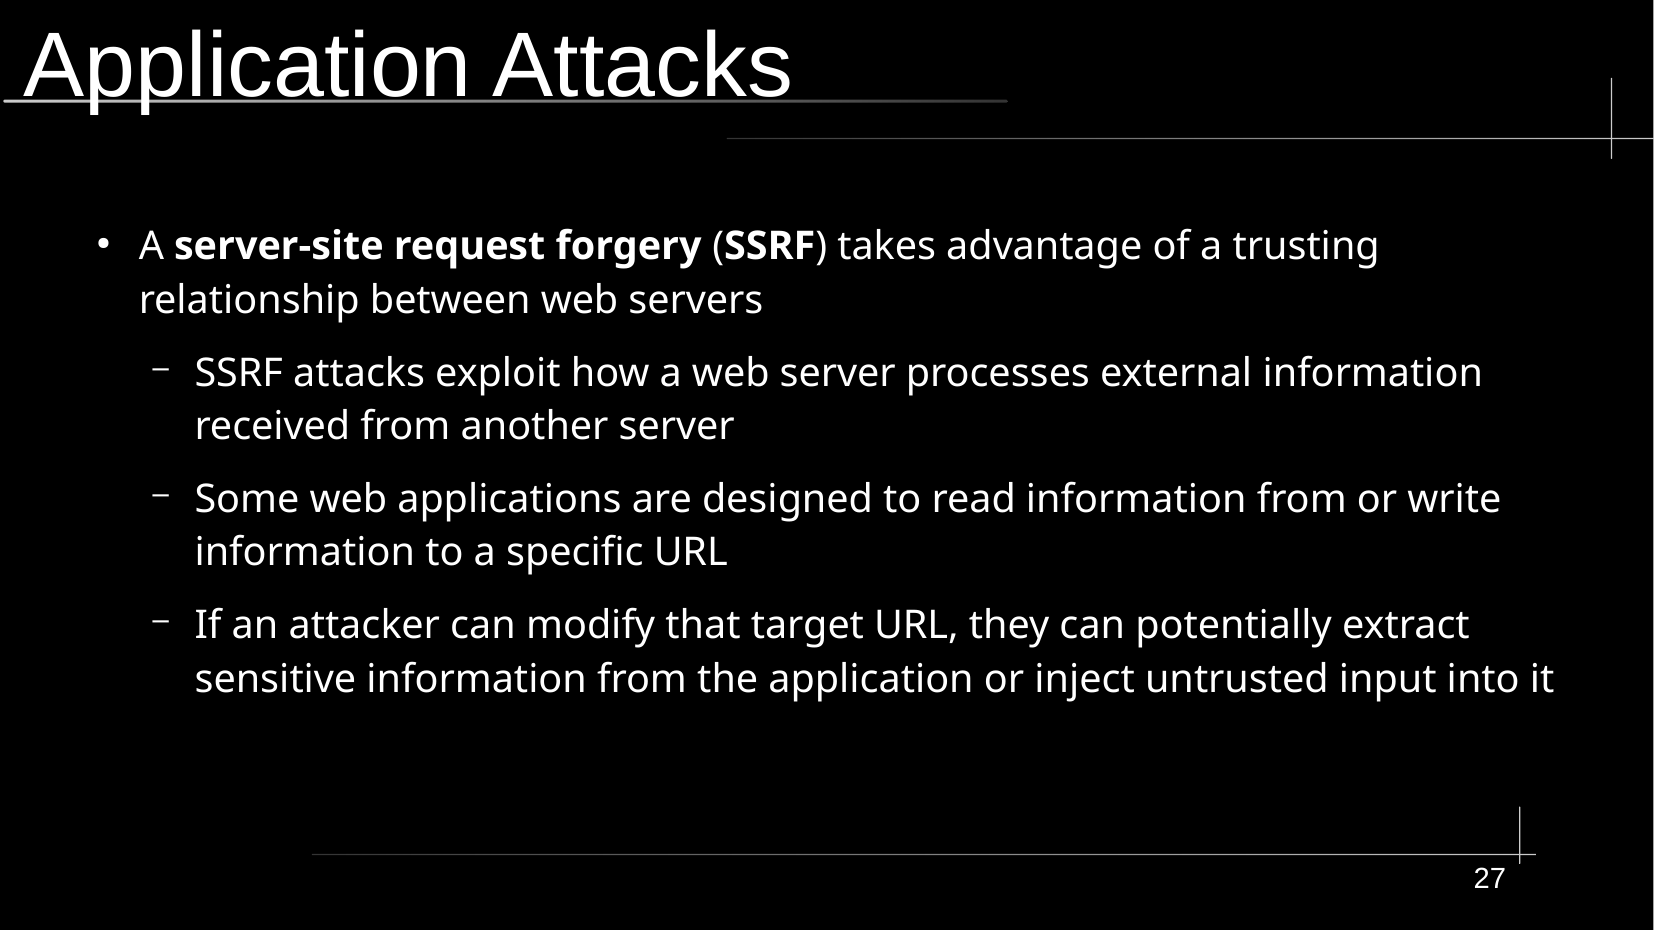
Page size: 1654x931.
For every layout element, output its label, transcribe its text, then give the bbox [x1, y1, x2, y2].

list A server-site request forgery (SSRF) takes advantage of a trusting relationship between web servers SSRF attacks exploit how a web server processes external information received from another server Some web applications are designed to read information from or write information to a specific URL If an attacker can modify that target URL, they can potentially extract sensitive information from the application or inject untrusted input into it [82, 217, 1571, 758]
title Application Attacks [23, 11, 1589, 119]
